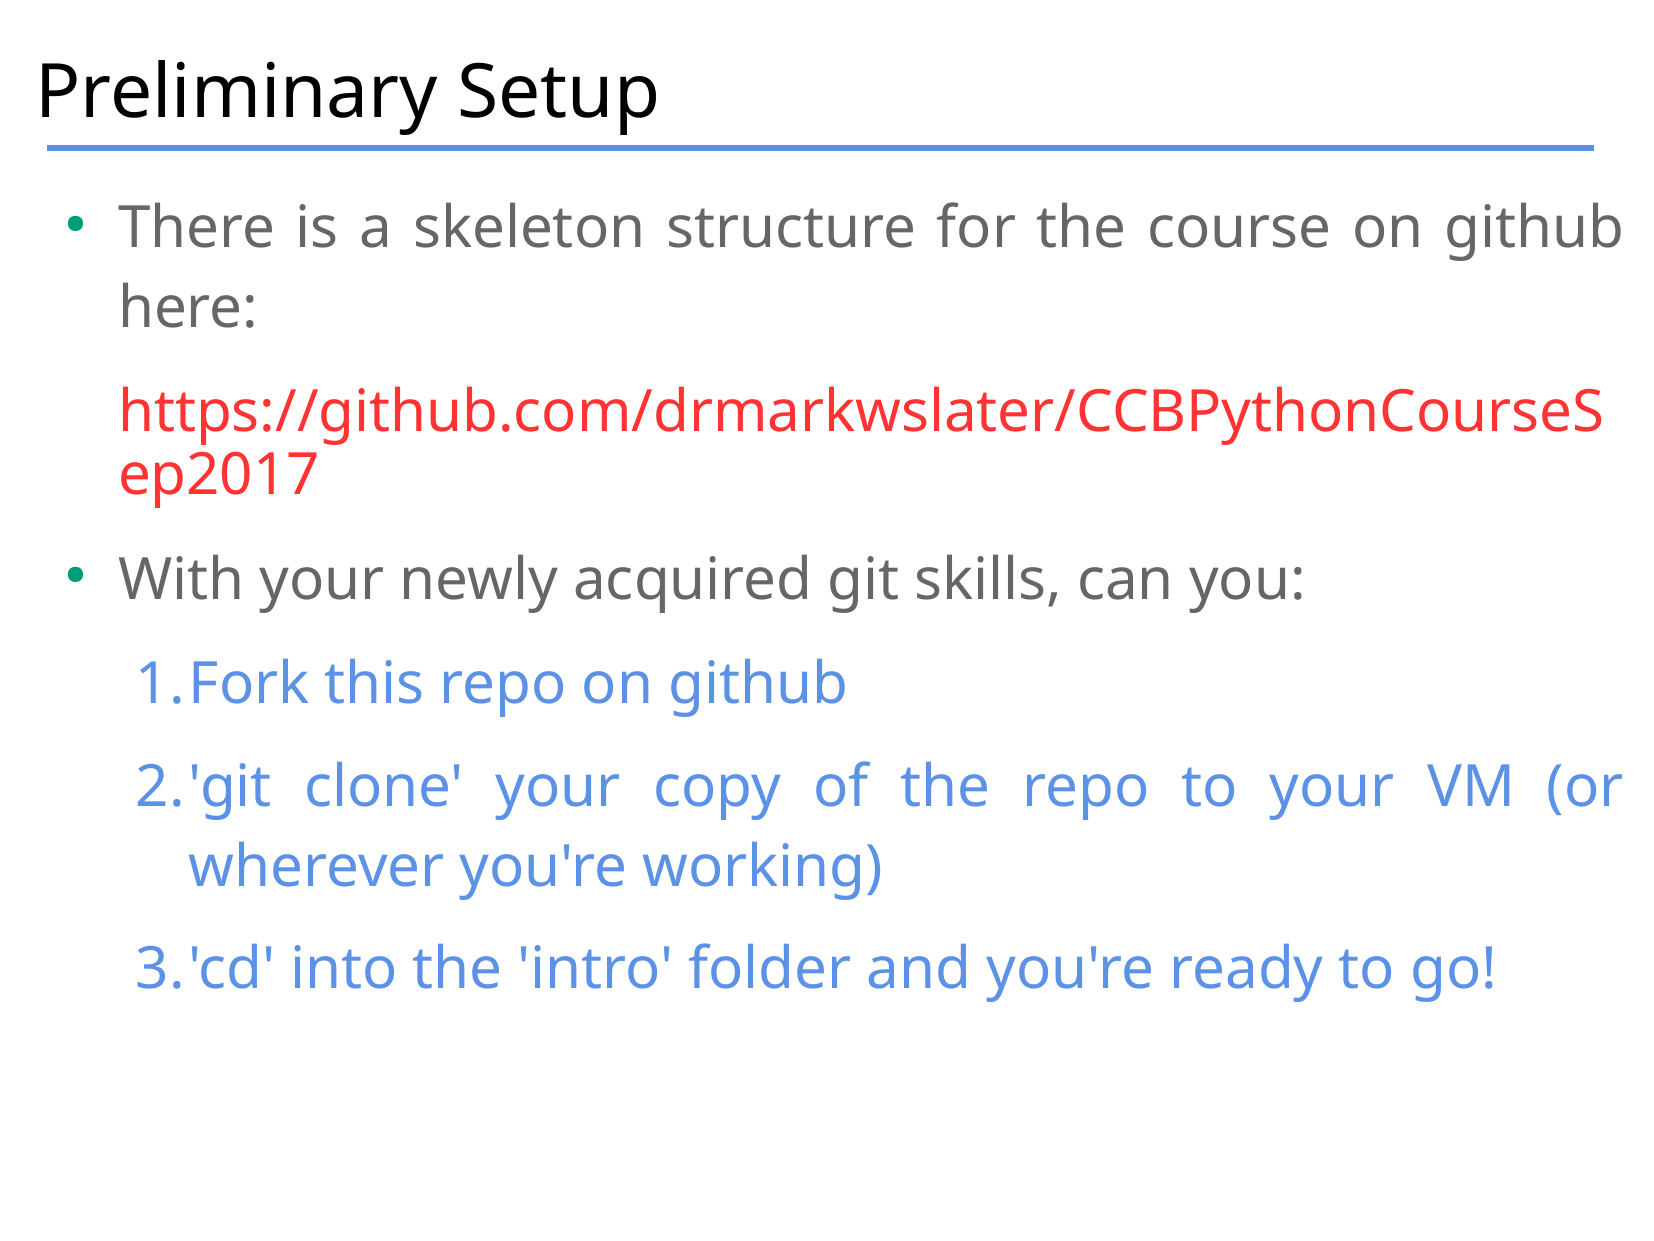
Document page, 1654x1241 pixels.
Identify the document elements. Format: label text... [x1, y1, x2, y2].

title Preliminary Setup [35, 29, 1217, 148]
list There is a skeleton structure for the course on github here: https://github.com/drmarkwslater/CCBPythonCourseSep2017 With your newly acquired git skills, can you: Fork this repo on github 'git clone' your copy of the repo to your VM (or wherever you're working) 'cd' into the 'intro' folder and you're ready to go! [47, 185, 1625, 1174]
